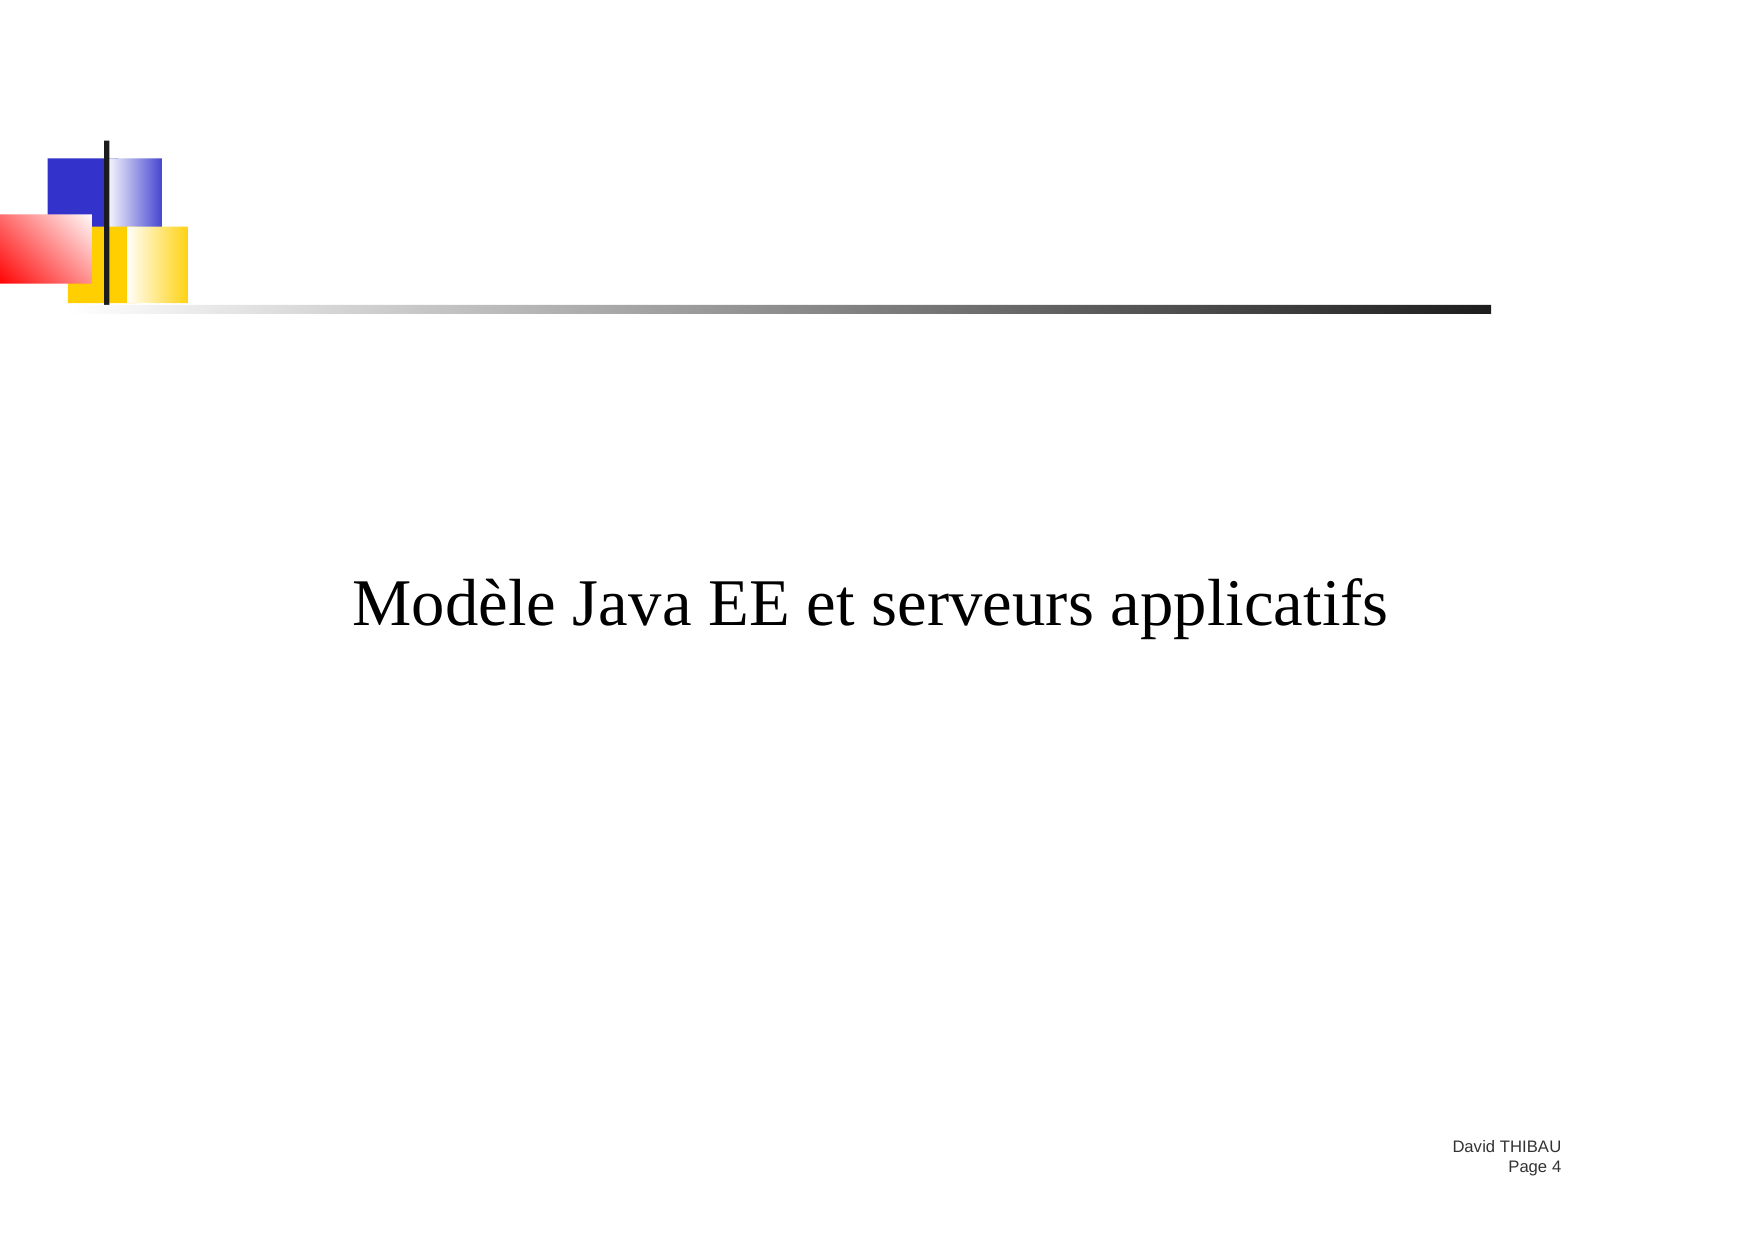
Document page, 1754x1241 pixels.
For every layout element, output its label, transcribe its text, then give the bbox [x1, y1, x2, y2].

text_box Modèle Java EE et serveurs applicatifs [179, 139, 1565, 1066]
